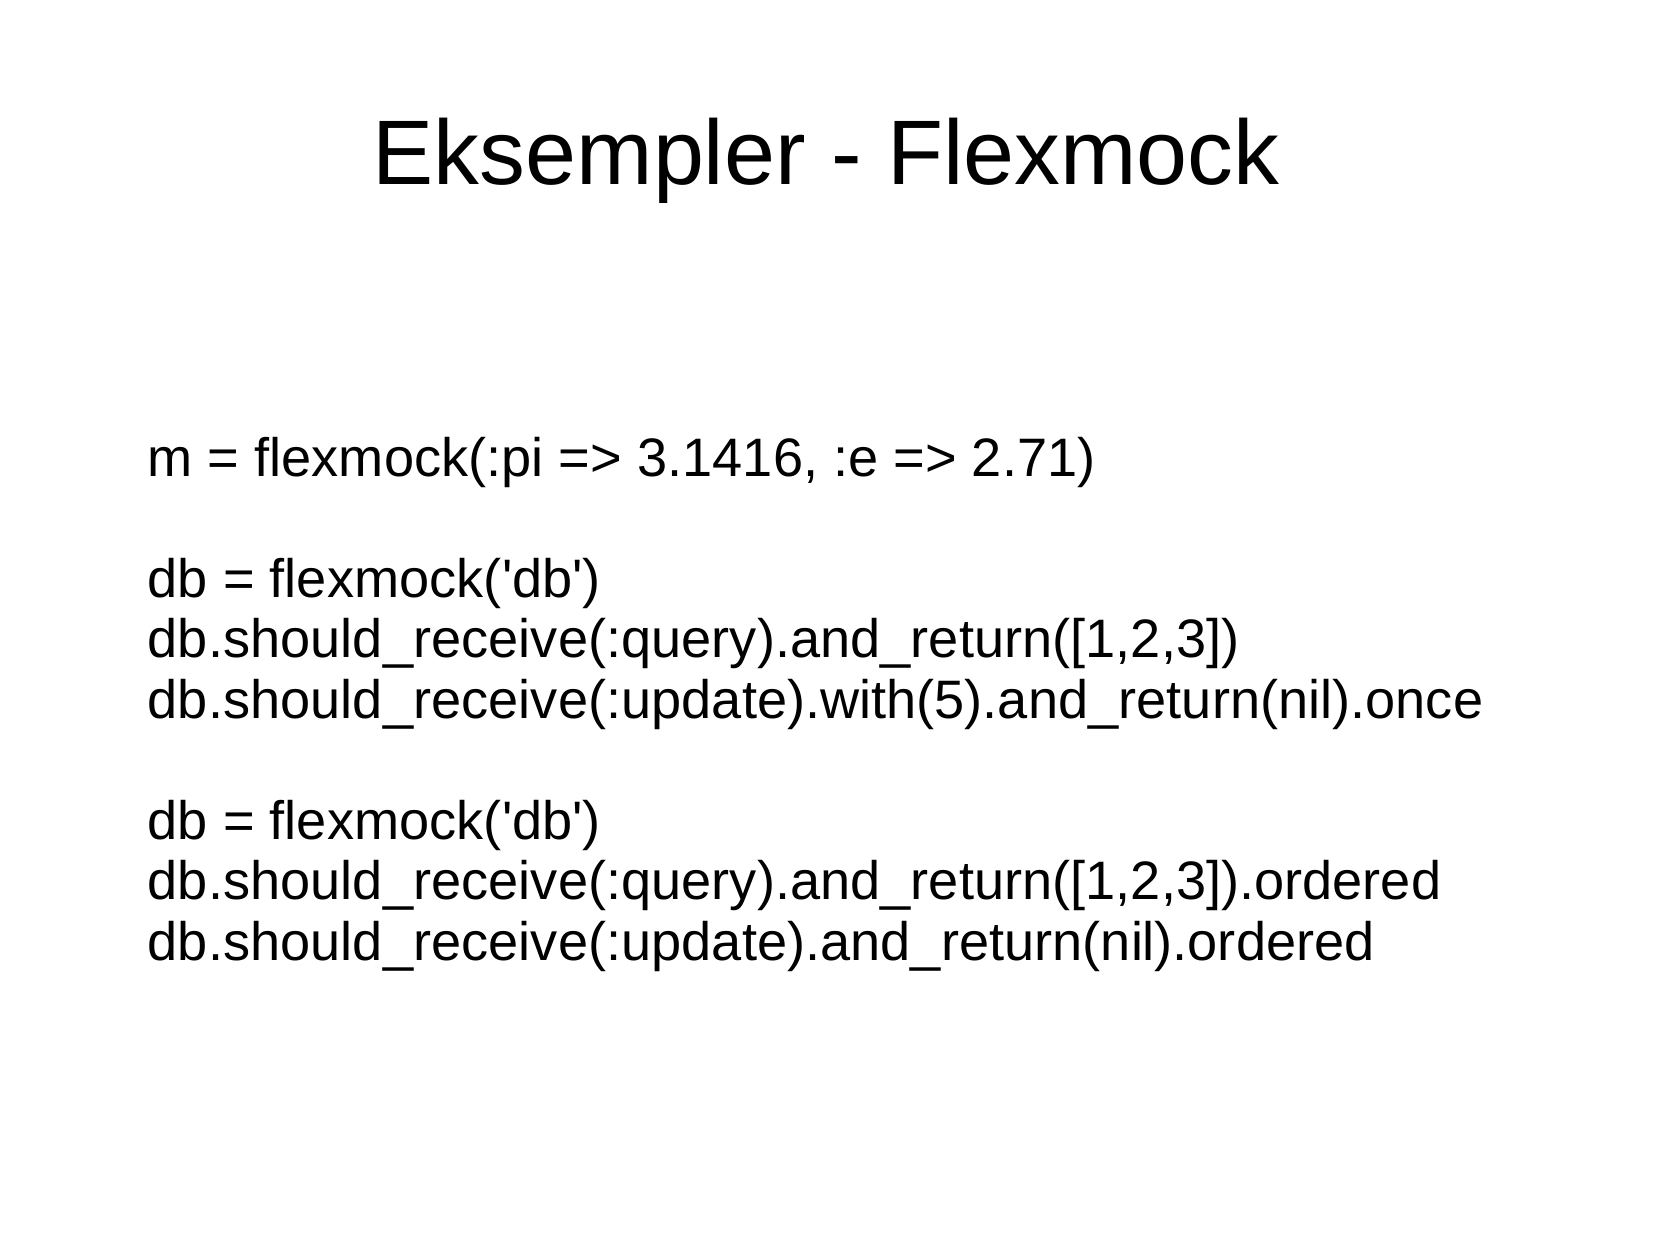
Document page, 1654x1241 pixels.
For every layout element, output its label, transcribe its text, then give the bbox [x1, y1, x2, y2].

title Eksempler - Flexmock [82, 49, 1571, 257]
subtitle m = flexmock(:pi => 3.1416, :e => 2.71) db = flexmock('db') db.should_receive(:query).and_return([1,2,3]) db.should_receive(:update).with(5).and_return(nil).once db = flexmock('db') db.should_receive(:query).and_return([1,2,3]).ordered db.should_receive(:update).and_return(nil).ordered [147, 290, 1571, 1109]
